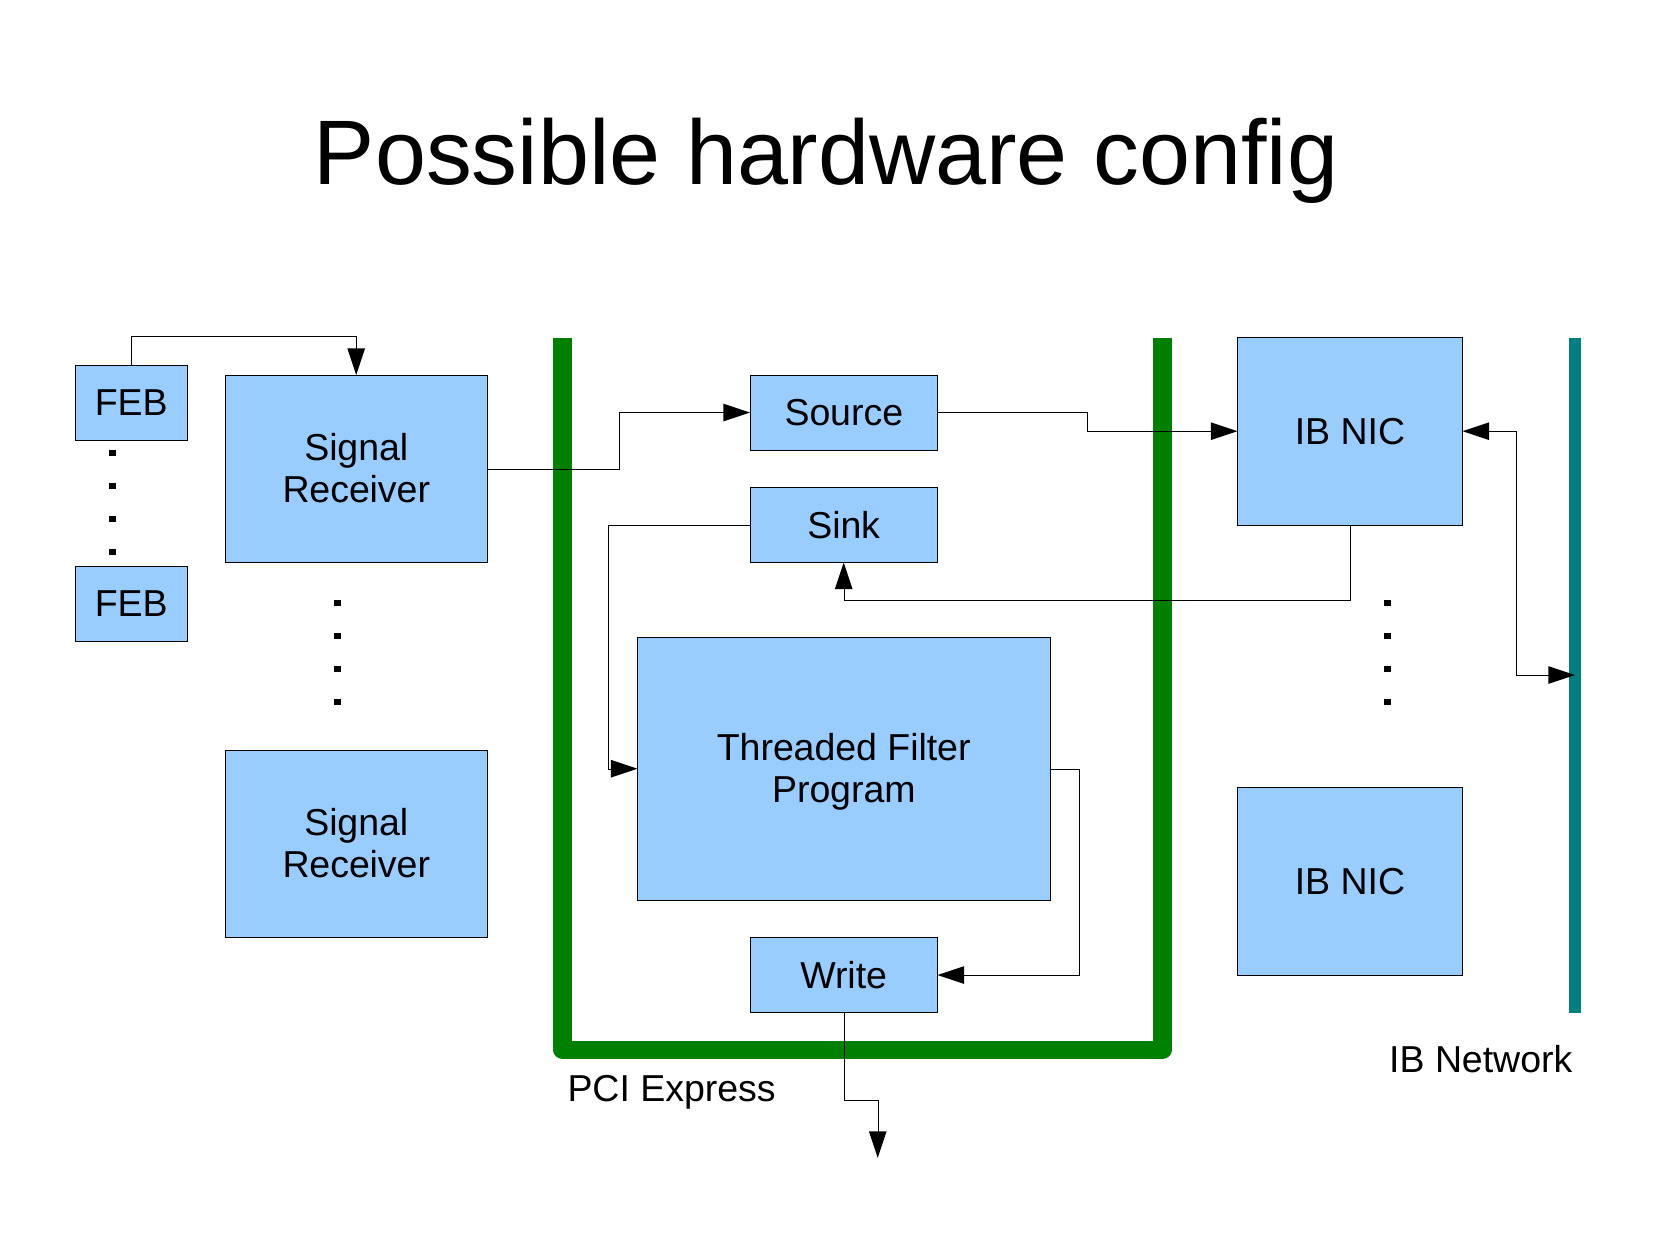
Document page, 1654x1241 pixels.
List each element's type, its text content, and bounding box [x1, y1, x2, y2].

title Possible hardware config [82, 49, 1571, 257]
text_box FEB [75, 365, 188, 441]
text_box Source [750, 375, 938, 451]
text_box Sink [750, 487, 938, 563]
text_box PCI Express [552, 1060, 791, 1118]
text_box Signal Receiver [225, 750, 488, 938]
text_box Signal Receiver [225, 375, 488, 563]
text_box IB Network [1374, 1030, 1588, 1088]
text_box Threaded Filter Program [637, 637, 1051, 901]
text_box IB NIC [1237, 337, 1463, 526]
text_box Write [750, 937, 938, 1013]
text_box IB NIC [1237, 787, 1463, 976]
text_box FEB [75, 566, 188, 642]
